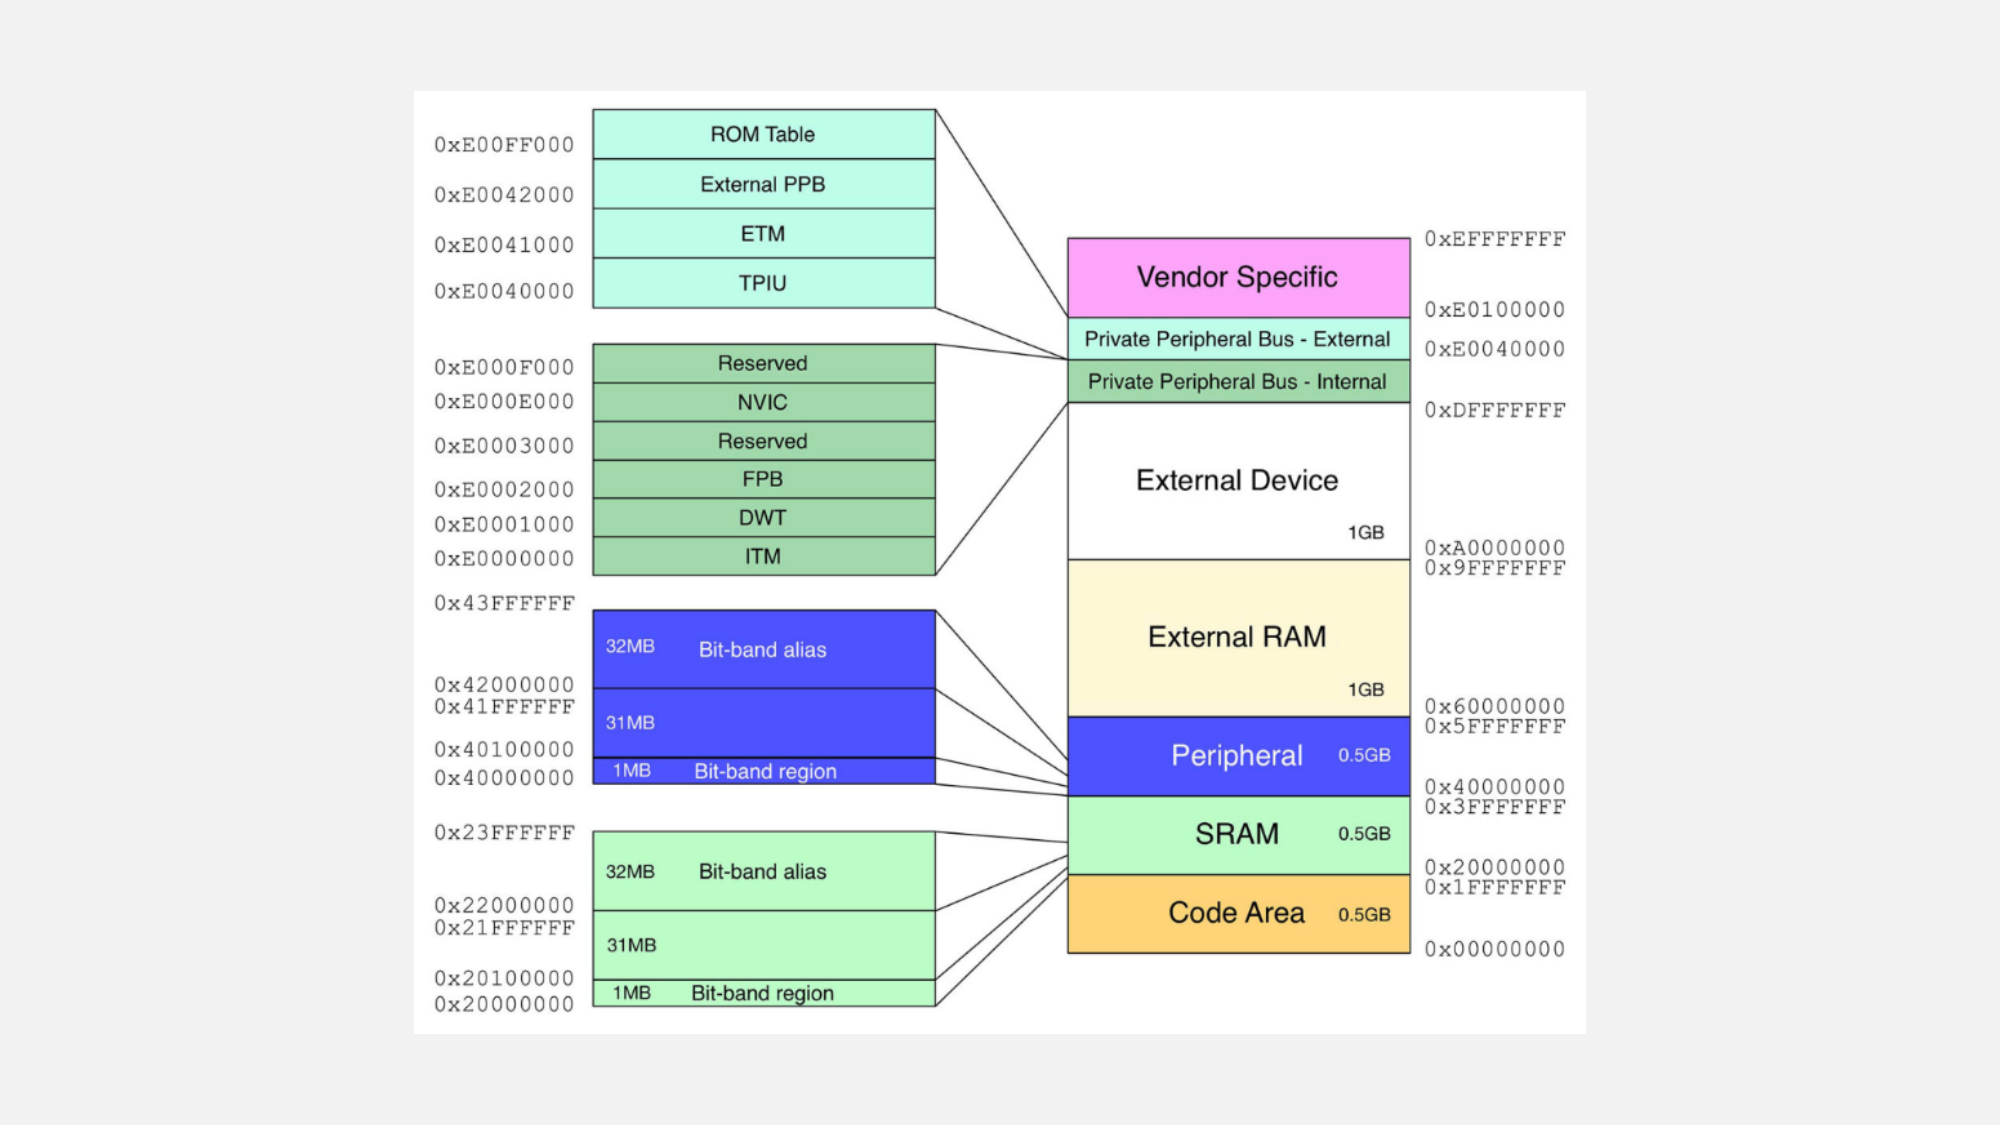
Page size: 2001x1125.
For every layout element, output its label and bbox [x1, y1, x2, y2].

picture [414, 91, 1586, 1034]
